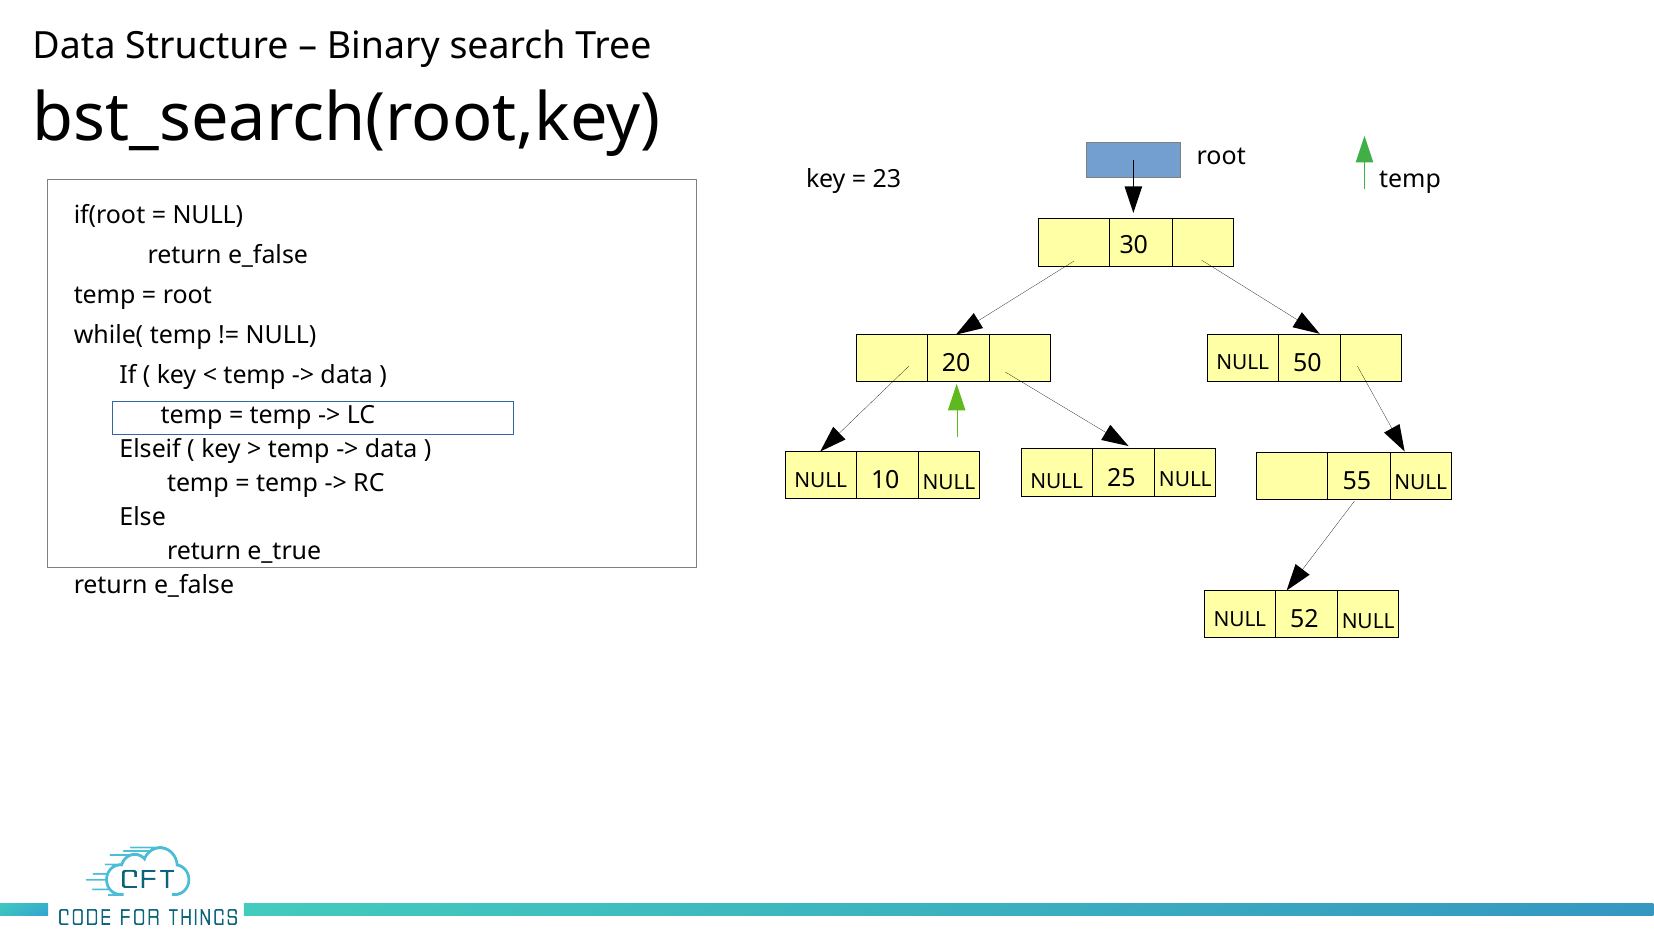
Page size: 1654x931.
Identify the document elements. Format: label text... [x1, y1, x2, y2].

text_box [1338, 590, 1399, 598]
text_box NULL [1198, 596, 1283, 636]
text_box NULL [1015, 458, 1100, 498]
text_box [47, 179, 697, 568]
text_box NULL [1379, 460, 1464, 500]
text_box temp [1364, 153, 1460, 198]
text_box [1341, 334, 1402, 382]
text_box NULL [779, 457, 863, 497]
text_box root [1181, 130, 1262, 175]
text_box [1173, 218, 1234, 267]
text_box NULL [1144, 456, 1228, 496]
text_box 30 [1104, 219, 1167, 264]
text_box key = 23 [791, 153, 945, 198]
text_box [919, 451, 980, 459]
text_box [1207, 334, 1278, 340]
text_box 20 [927, 337, 989, 382]
text_box 10 [856, 454, 918, 499]
text_box 25 [1092, 451, 1155, 497]
title Data Structure – Binary search Tree bst_search(root,key) [32, 12, 1184, 166]
text_box [1256, 452, 1327, 500]
picture [59, 846, 237, 925]
text_box [1391, 452, 1452, 460]
text_box if(root = NULL) return e_false temp = root while( temp != NULL) If ( key < temp -> data ) temp = temp -> LC Elseif ( key > temp -> data ) temp = temp -> RC Else return e_true return e_false [59, 189, 556, 556]
text_box [856, 334, 927, 382]
text_box NULL [1201, 340, 1286, 380]
text_box [785, 451, 856, 457]
text_box 55 [1327, 455, 1390, 500]
text_box NULL [908, 459, 992, 499]
text_box [990, 334, 1051, 382]
text_box [1086, 142, 1181, 178]
text_box [1155, 448, 1216, 456]
text_box [1204, 590, 1275, 596]
text_box [1110, 218, 1172, 267]
text_box NULL [1327, 598, 1411, 638]
text_box 52 [1275, 593, 1338, 638]
text_box [1021, 448, 1092, 458]
text_box 50 [1278, 337, 1341, 382]
text_box [1038, 218, 1109, 267]
